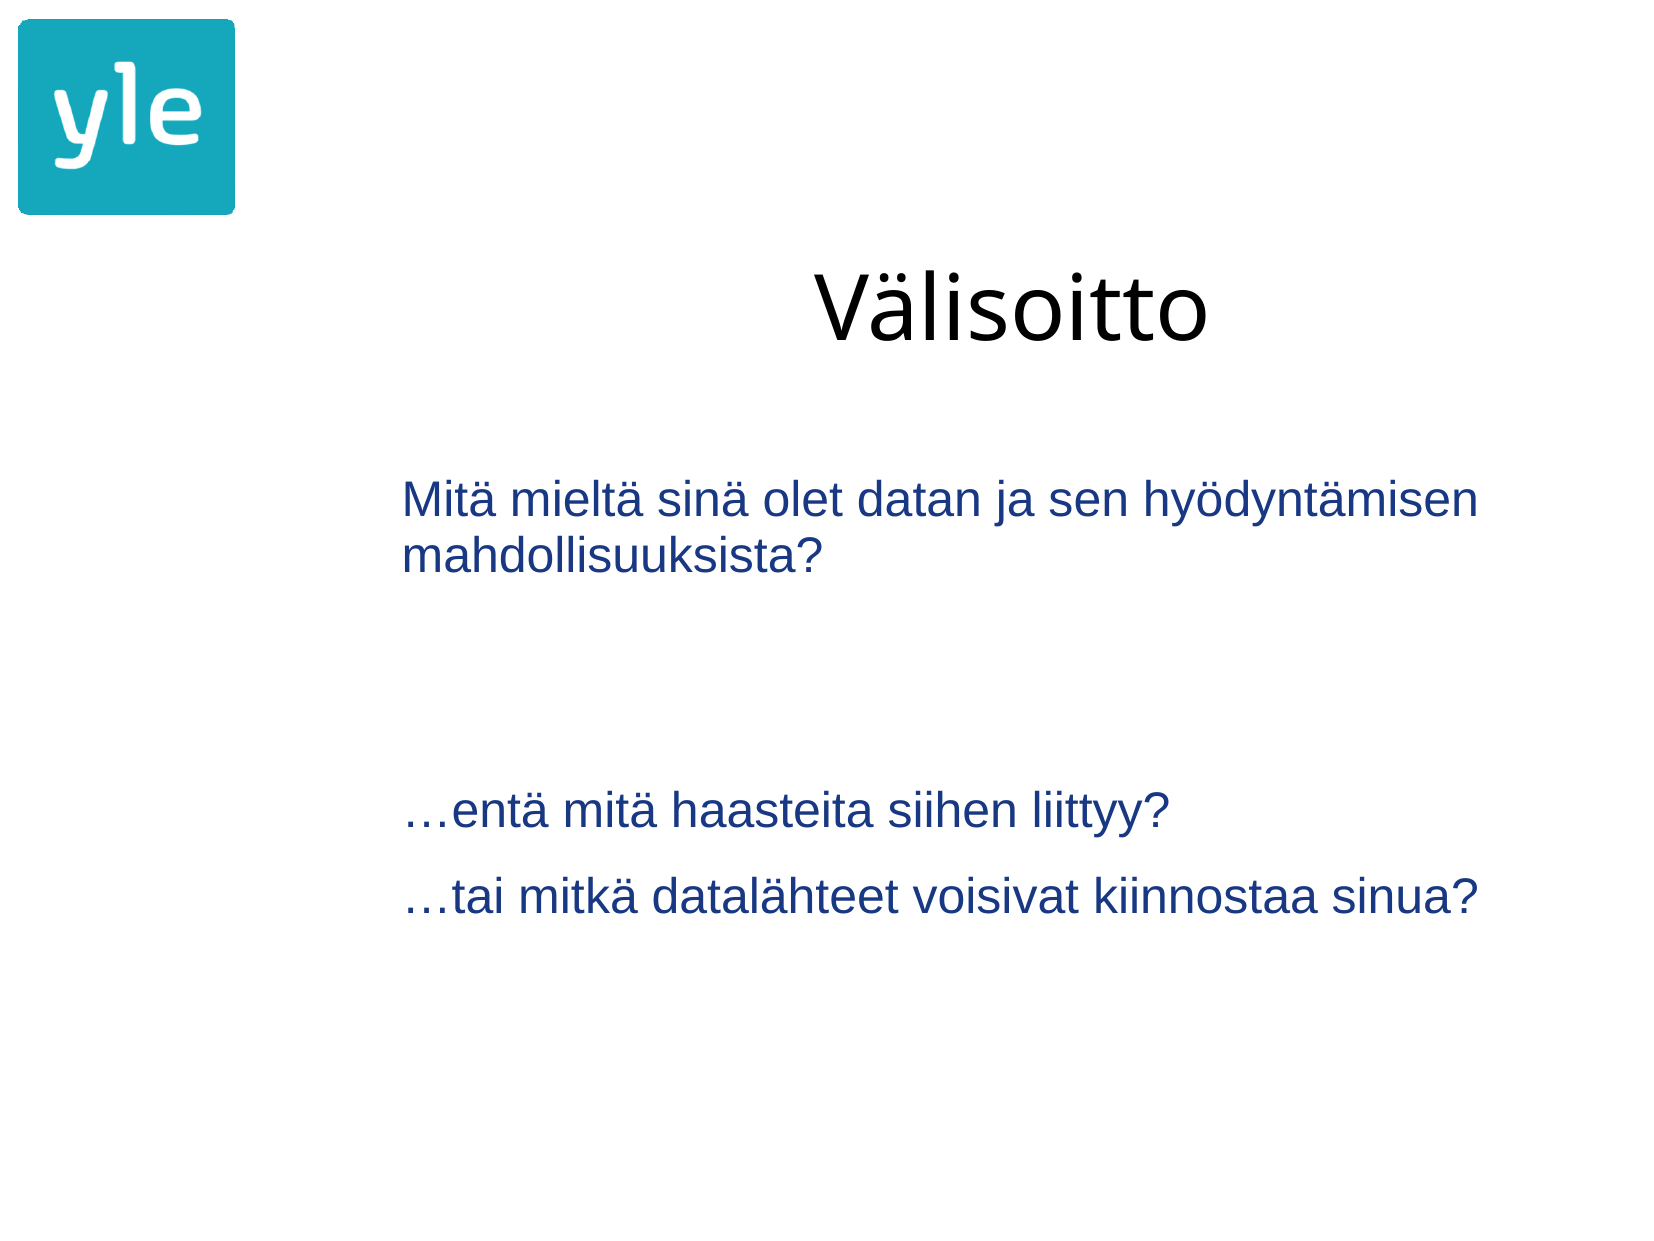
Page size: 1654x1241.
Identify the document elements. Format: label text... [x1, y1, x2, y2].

picture [18, 19, 235, 215]
list Mitä mieltä sinä olet datan ja sen hyödyntämisen mahdollisuuksista? …entä mitä haasteita siihen liittyy? …tai mitkä datalähteet voisivat kiinnostaa sinua? [330, 385, 1627, 1117]
title Välisoitto [351, 254, 1654, 357]
